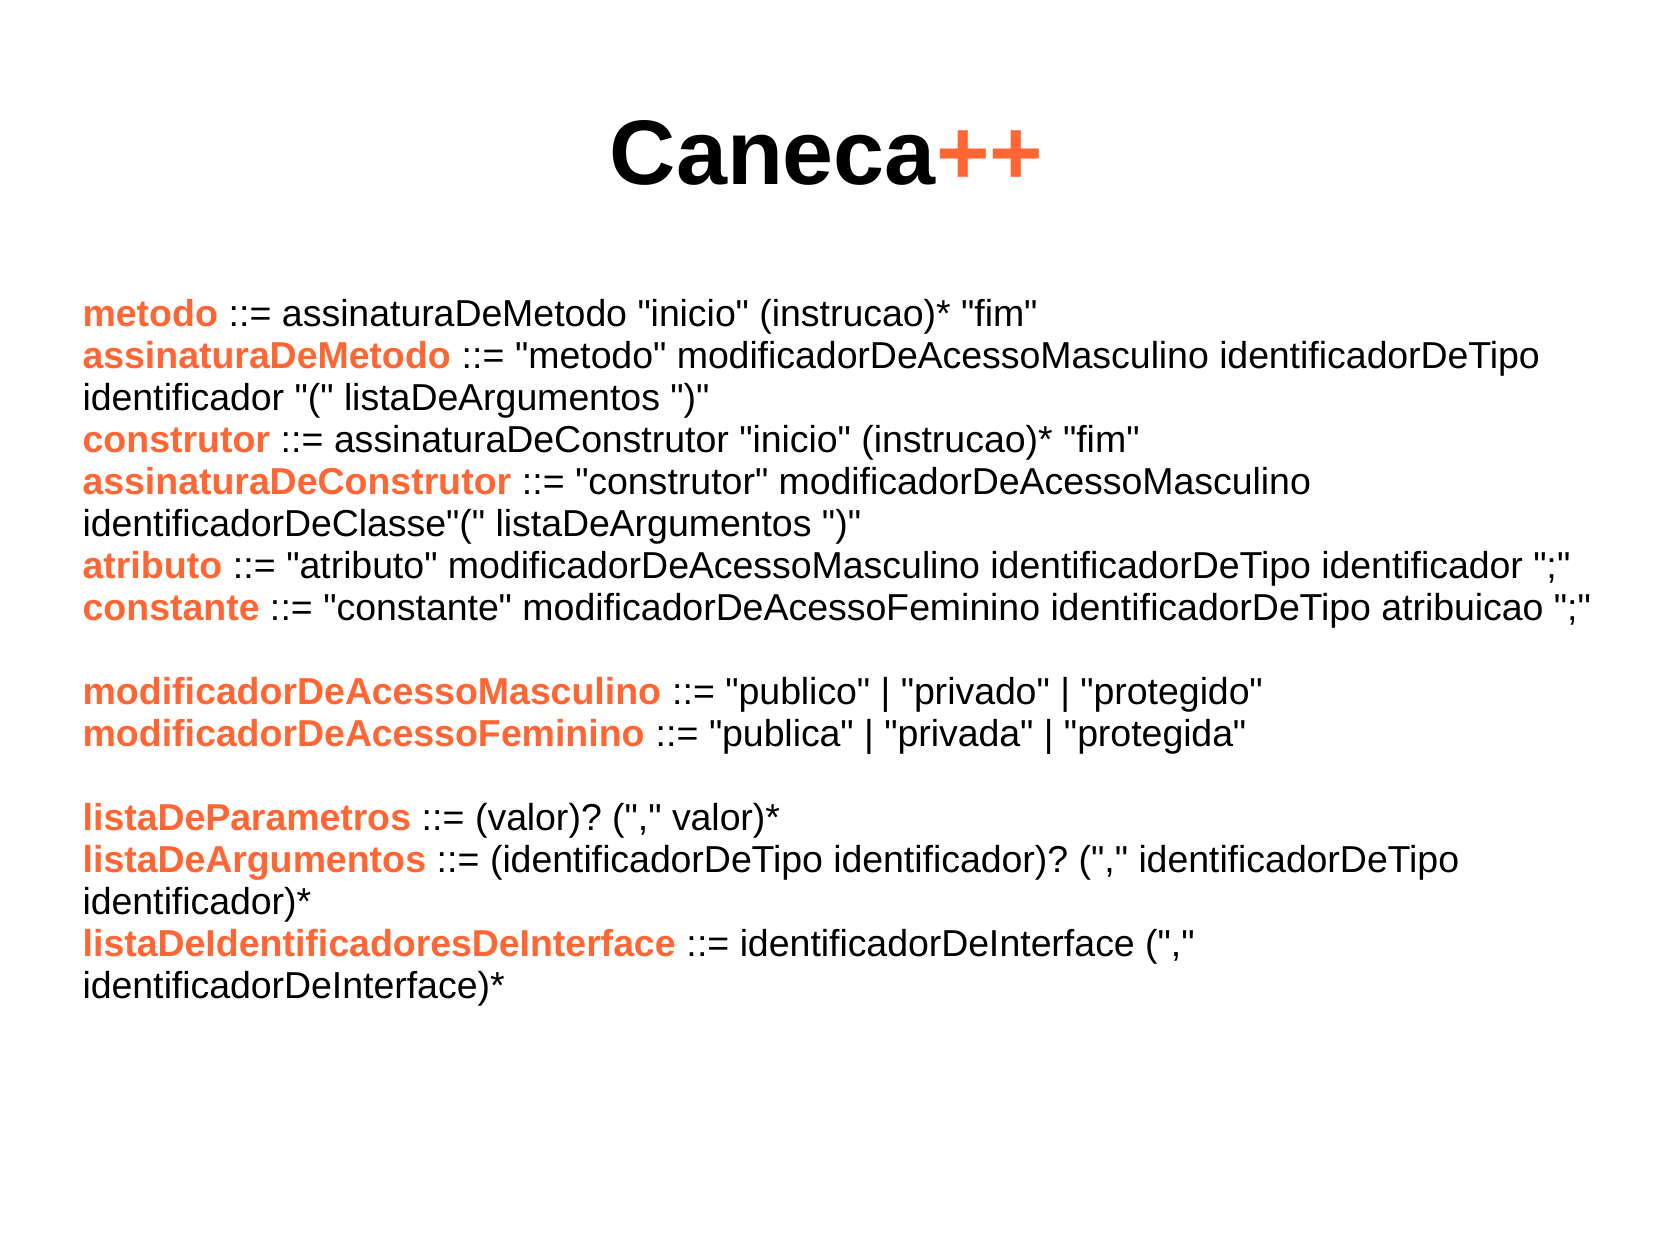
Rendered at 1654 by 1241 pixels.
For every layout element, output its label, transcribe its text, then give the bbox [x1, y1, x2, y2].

subtitle metodo ::= assinaturaDeMetodo "inicio" (instrucao)* "fim" assinaturaDeMetodo ::= "metodo" modificadorDeAcessoMasculino identificadorDeTipo identificador "(" listaDeArgumentos ")" construtor ::= assinaturaDeConstrutor "inicio" (instrucao)* "fim" assinaturaDeConstrutor ::= "construtor" modificadorDeAcessoMasculino identificadorDeClasse"(" listaDeArgumentos ")" atributo ::= "atributo" modificadorDeAcessoMasculino identificadorDeTipo identificador ";" constante ::= "constante" modificadorDeAcessoFeminino identificadorDeTipo atribuicao ";" modificadorDeAcessoMasculino ::= "publico" | "privado" | "protegido" modificadorDeAcessoFeminino ::= "publica" | "privada" | "protegida" listaDeParametros ::= (valor)? ("," valor)* listaDeArgumentos ::= (identificadorDeTipo identificador)? ("," identificadorDeTipo identificador)* listaDeIdentificadoresDeInterface ::= identificadorDeInterface ("," identificadorDeInterface)* [82, 289, 1595, 1010]
title Caneca++ [82, 49, 1571, 257]
